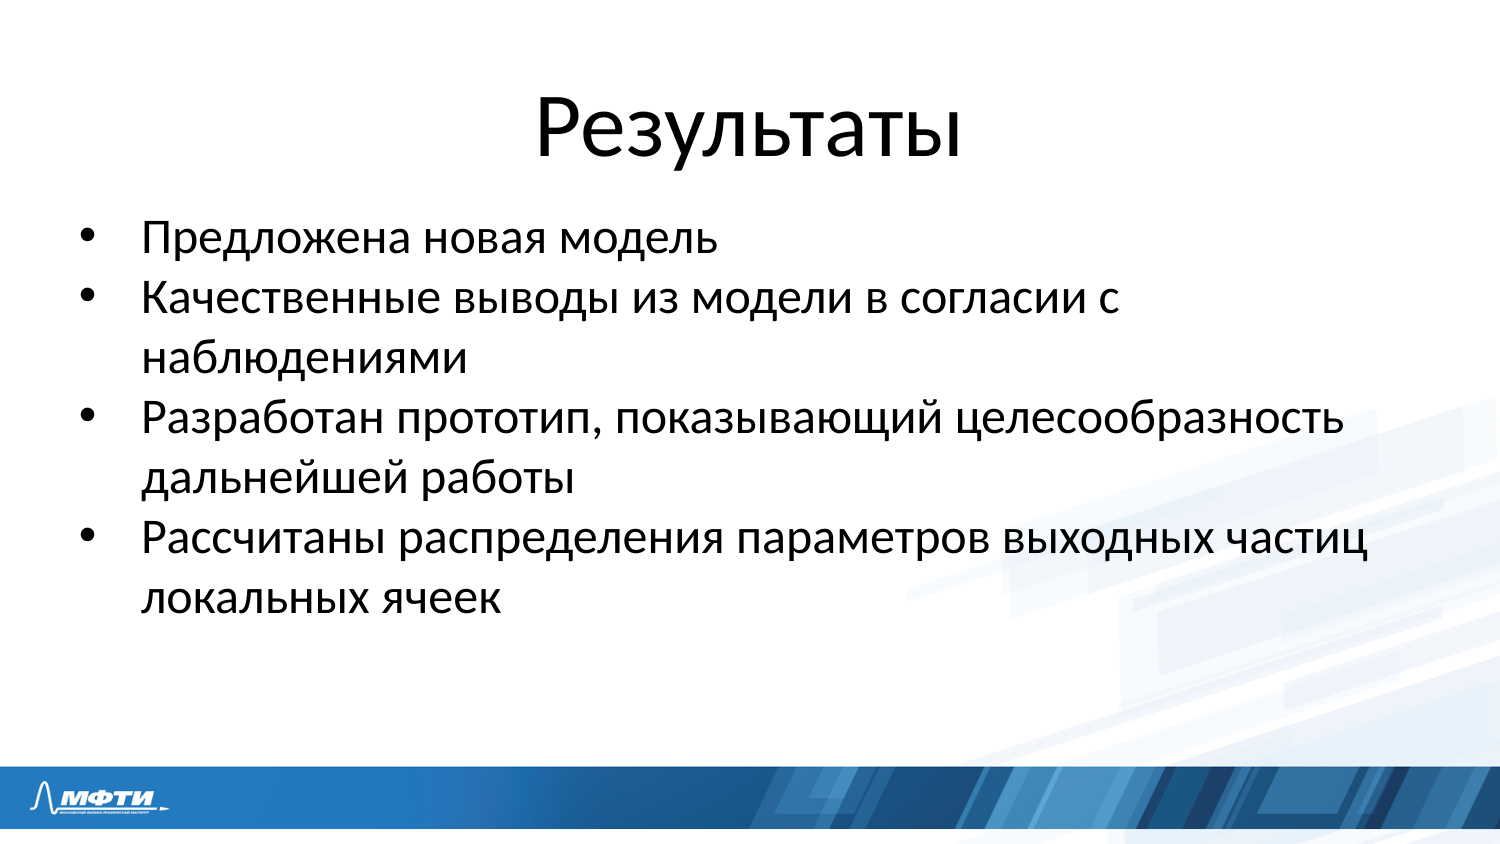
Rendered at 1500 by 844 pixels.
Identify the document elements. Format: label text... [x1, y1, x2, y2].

title Результаты [51, 72, 1449, 167]
list Предложена новая модель Качественные выводы из модели в согласии с наблюдениями Разработан прототип, показывающий целесообразность дальнейшей работы Рассчитаны распределения параметров выходных частиц локальных ячеек [51, 189, 1449, 750]
picture [0, 0, 1500, 844]
